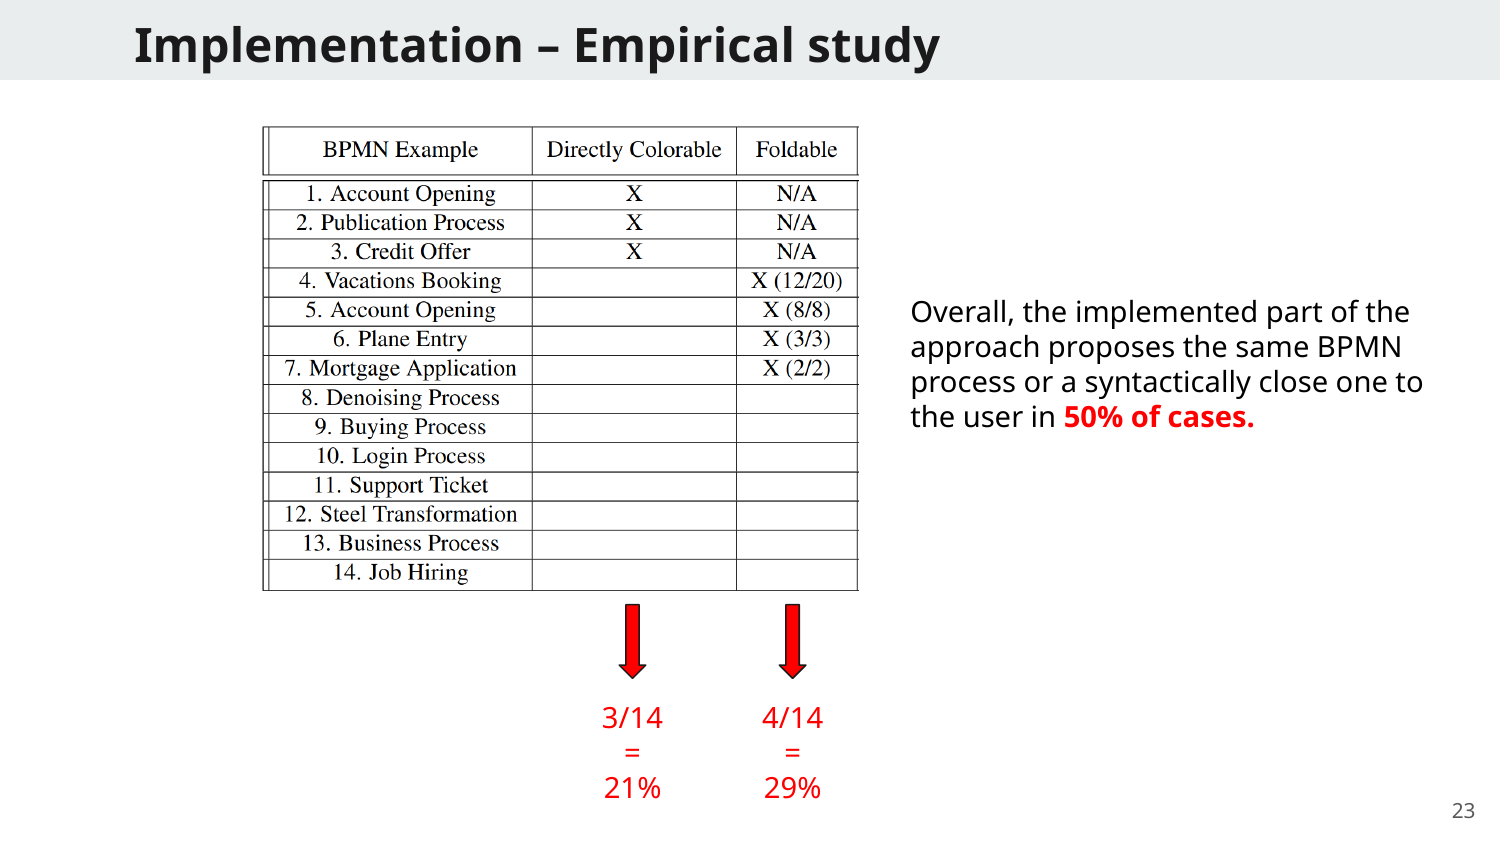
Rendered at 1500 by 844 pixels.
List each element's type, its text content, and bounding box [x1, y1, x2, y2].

title Implementation – Empirical study [119, 0, 1381, 88]
text_box Overall, the implemented part of the approach proposes the same BPMN process or a syntactically close one to the user in 50% of cases. [895, 278, 1441, 449]
text_box [779, 604, 806, 679]
slide_number <numéro> [1400, 779, 1491, 844]
picture [259, 124, 859, 593]
text_box 4/14 = 29% [690, 684, 896, 820]
text_box 3/14 = 21% [529, 684, 690, 820]
text_box [619, 604, 646, 679]
